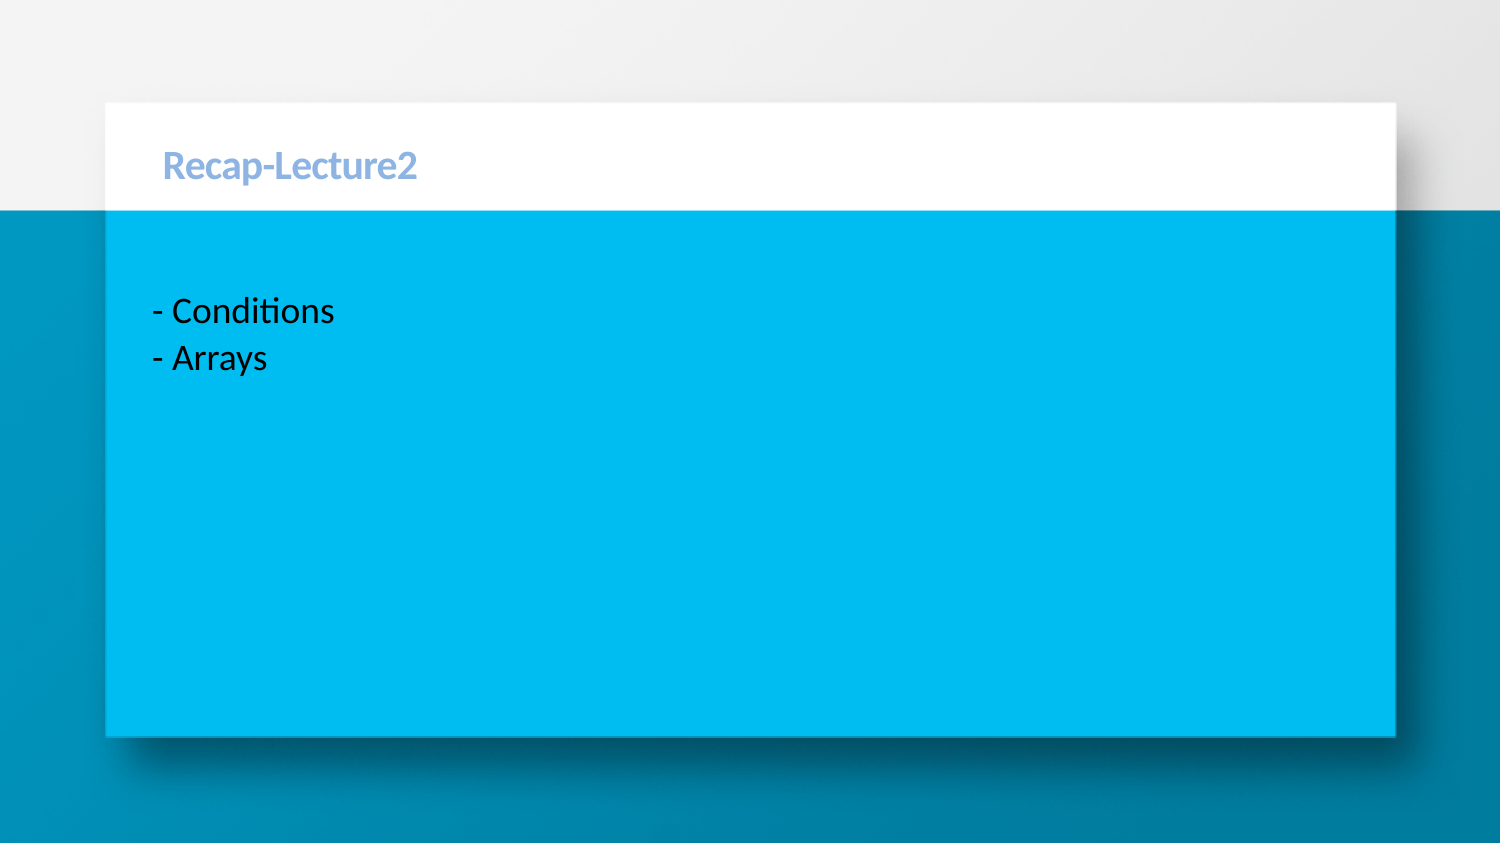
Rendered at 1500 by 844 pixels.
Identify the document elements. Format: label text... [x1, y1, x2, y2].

text_box [0, 0, 1500, 843]
text_box - Conditions - Arrays [150, 284, 1238, 379]
title Recap-Lecture2 [160, 135, 721, 279]
